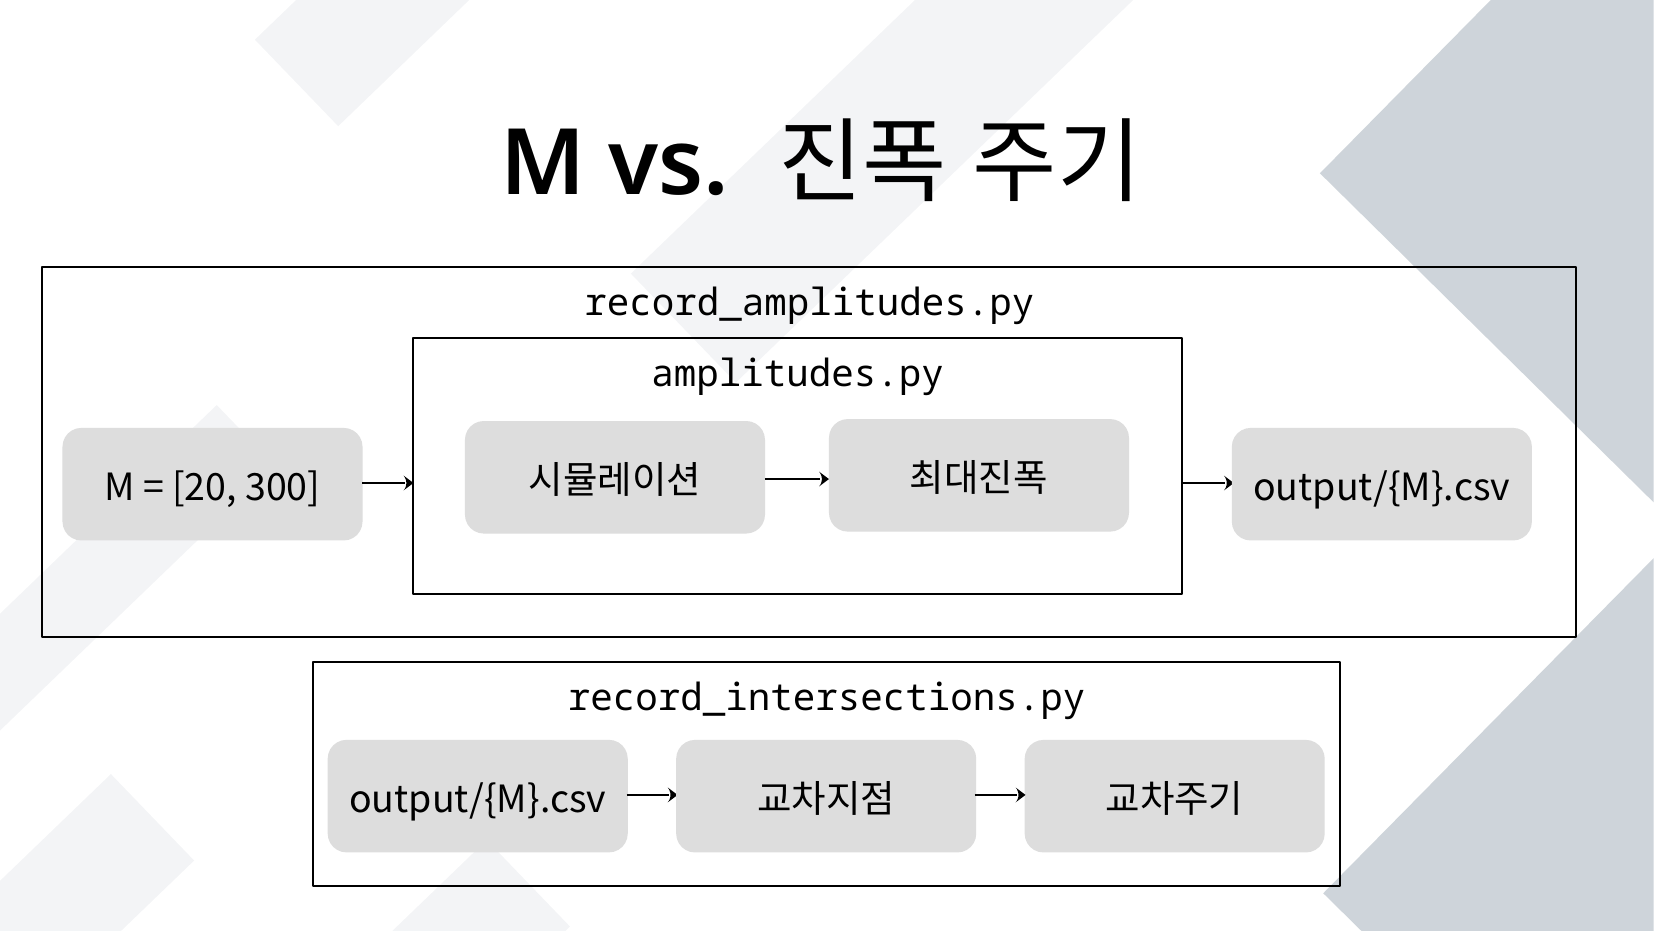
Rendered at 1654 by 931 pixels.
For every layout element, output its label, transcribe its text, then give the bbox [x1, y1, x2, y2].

text_box 교차주기 [1024, 739, 1325, 853]
text_box output/{M}.csv [327, 739, 628, 853]
text_box output/{M}.csv [1231, 427, 1532, 541]
text_box M = [20, 300] [62, 427, 363, 541]
title M vs. 진폭 주기 [76, 76, 1565, 233]
text_box record_amplitudes.py [42, 267, 1577, 638]
text_box 교차지점 [676, 739, 977, 853]
text_box record_intersections.py [313, 661, 1341, 886]
